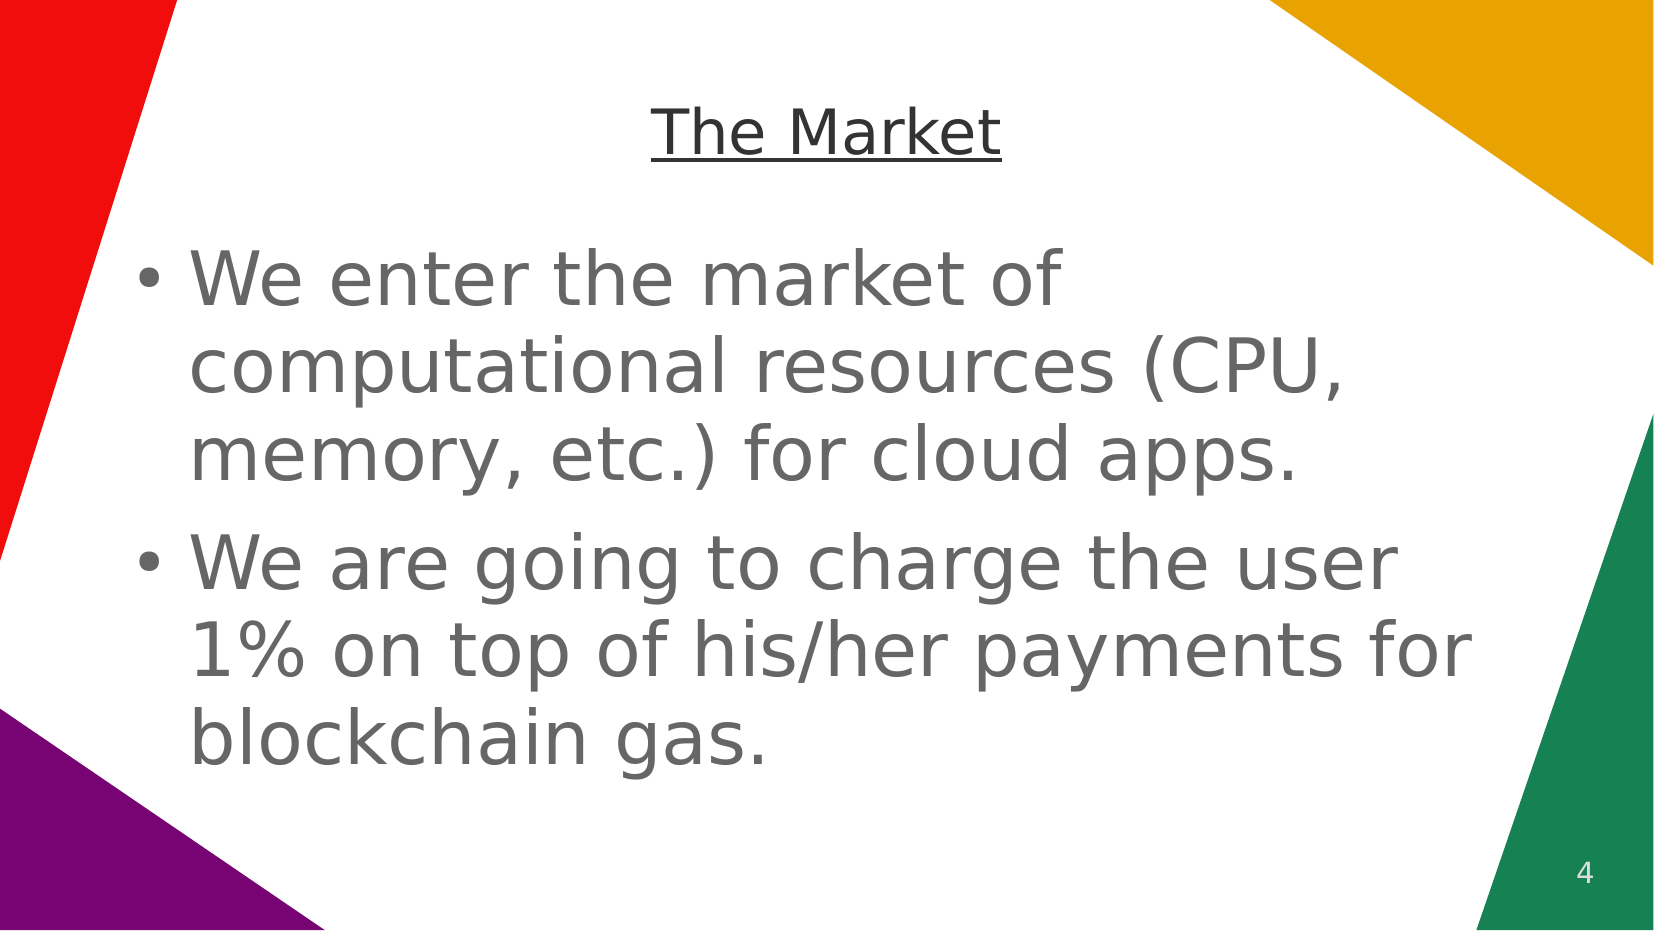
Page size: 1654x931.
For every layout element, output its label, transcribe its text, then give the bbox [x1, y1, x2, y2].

list We enter the market of computational resources (CPU, memory, etc.) for cloud apps. We are going to charge the user 1% on top of his/her payments for blockchain gas. [118, 236, 1536, 827]
title The Market [118, 59, 1536, 207]
